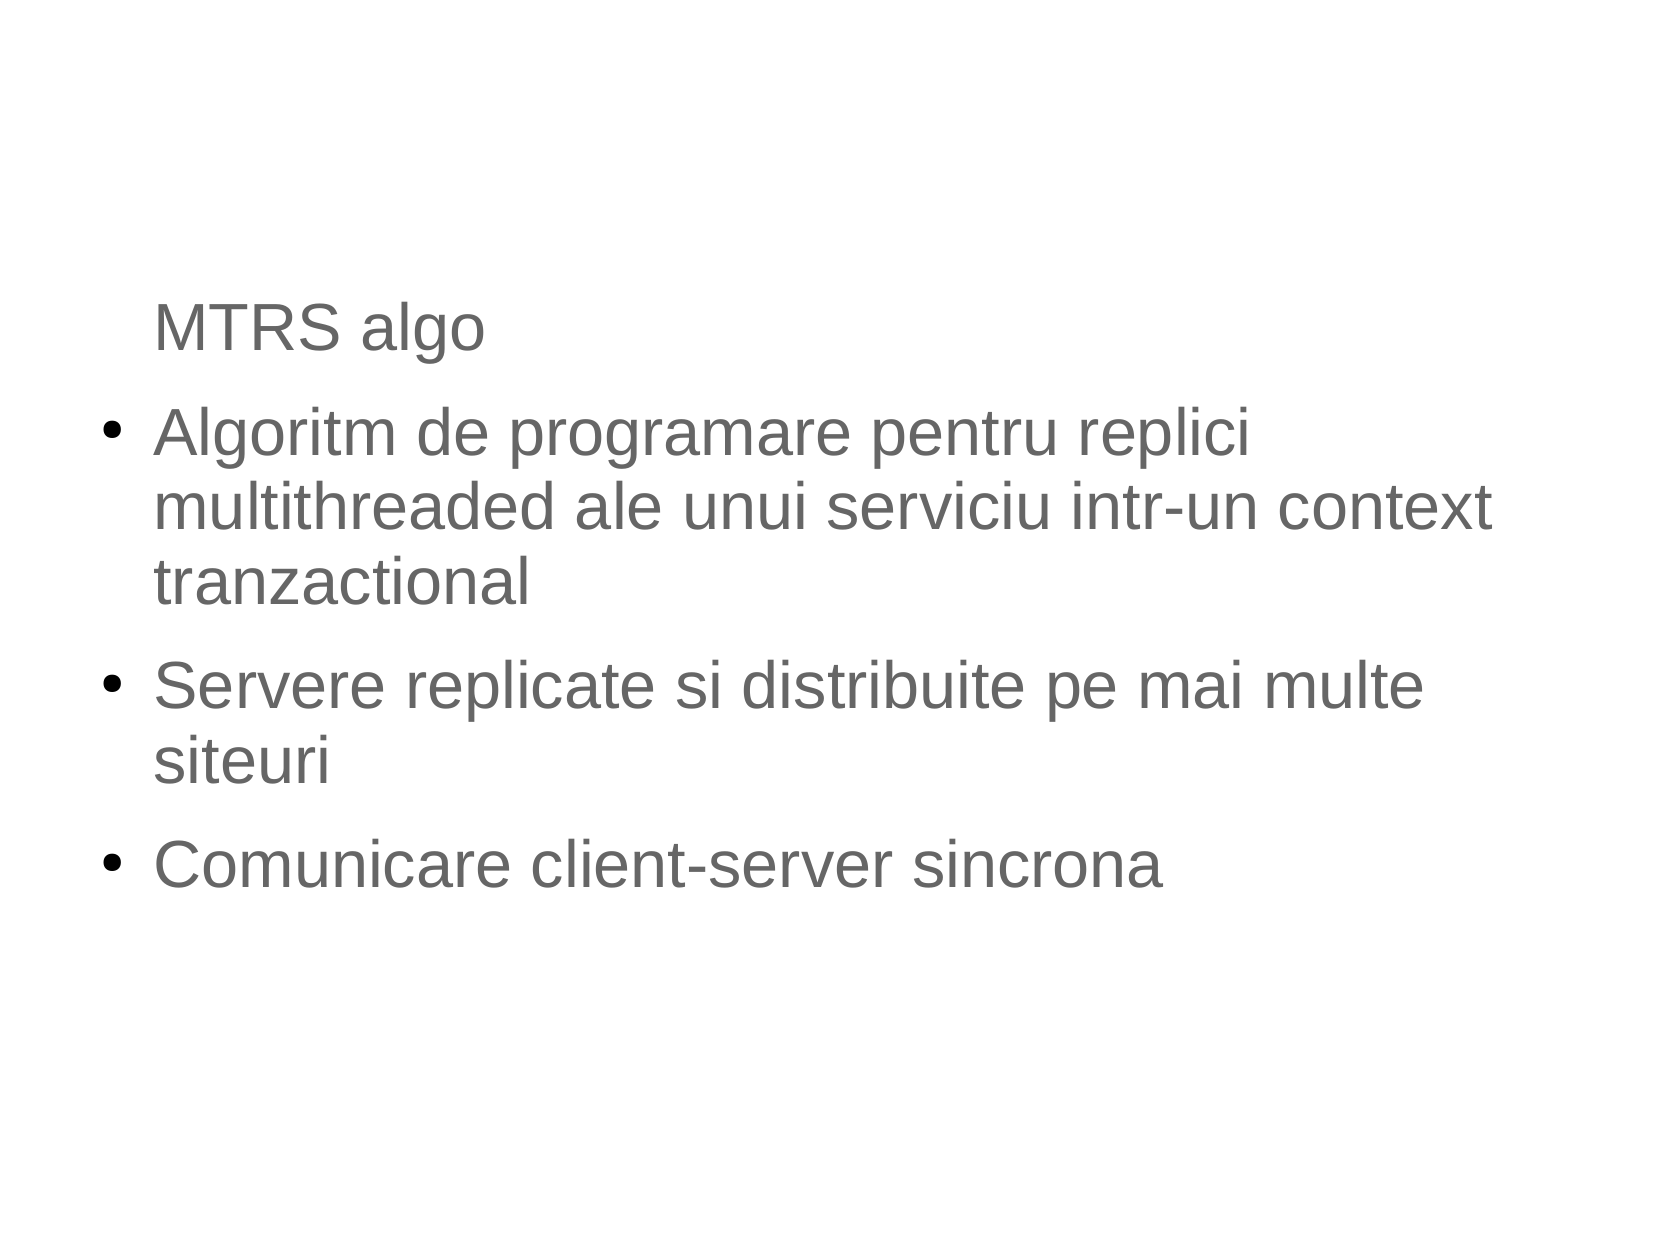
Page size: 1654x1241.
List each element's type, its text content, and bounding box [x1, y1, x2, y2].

list MTRS algo Algoritm de programare pentru replici multithreaded ale unui serviciu intr-un context tranzactional Servere replicate si distribuite pe mai multe siteuri Comunicare client-server sincrona [82, 290, 1571, 1010]
